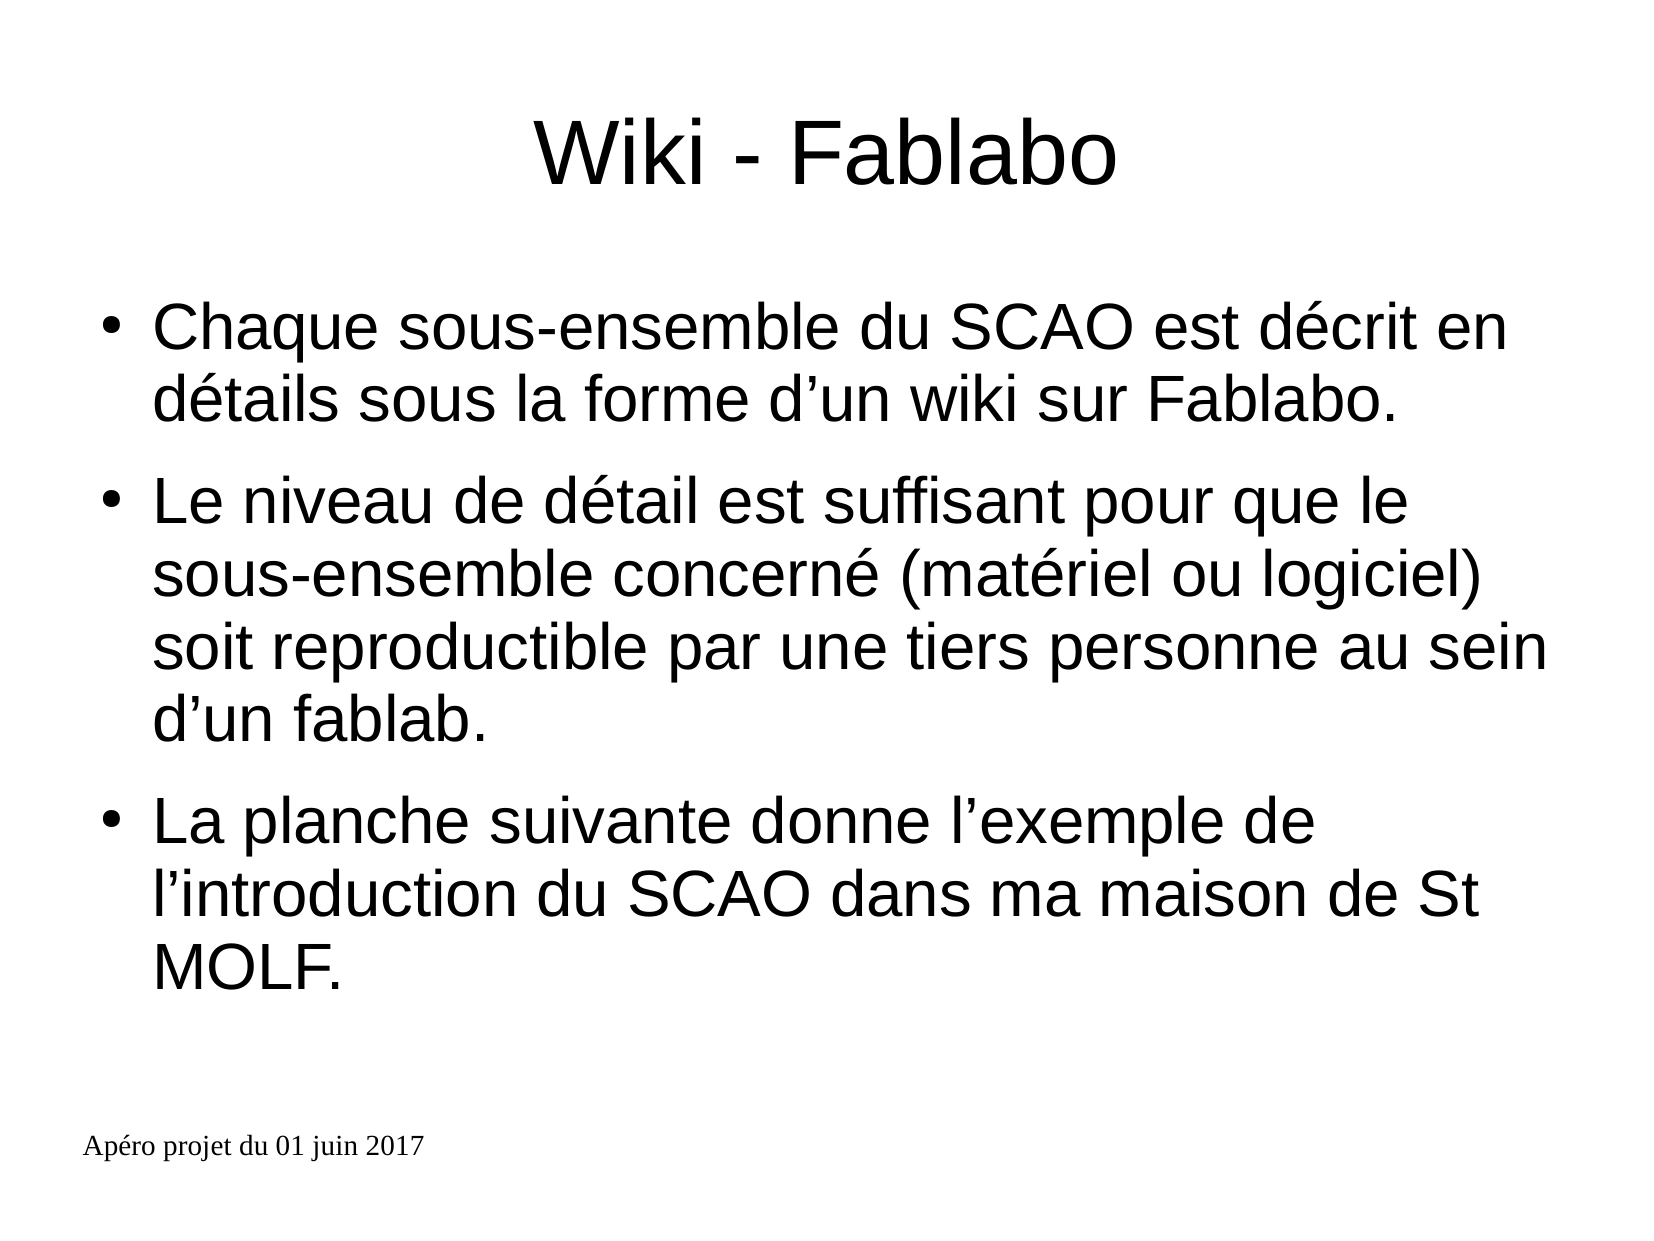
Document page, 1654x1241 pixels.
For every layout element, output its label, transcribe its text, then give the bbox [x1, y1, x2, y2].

list Chaque sous-ensemble du SCAO est décrit en détails sous la forme d’un wiki sur Fablabo. Le niveau de détail est suffisant pour que le sous-ensemble concerné (matériel ou logiciel) soit reproductible par une tiers personne au sein d’un fablab. La planche suivante donne l’exemple de l’introduction du SCAO dans ma maison de St MOLF. [82, 290, 1571, 1010]
title Wiki - Fablabo [82, 49, 1571, 257]
